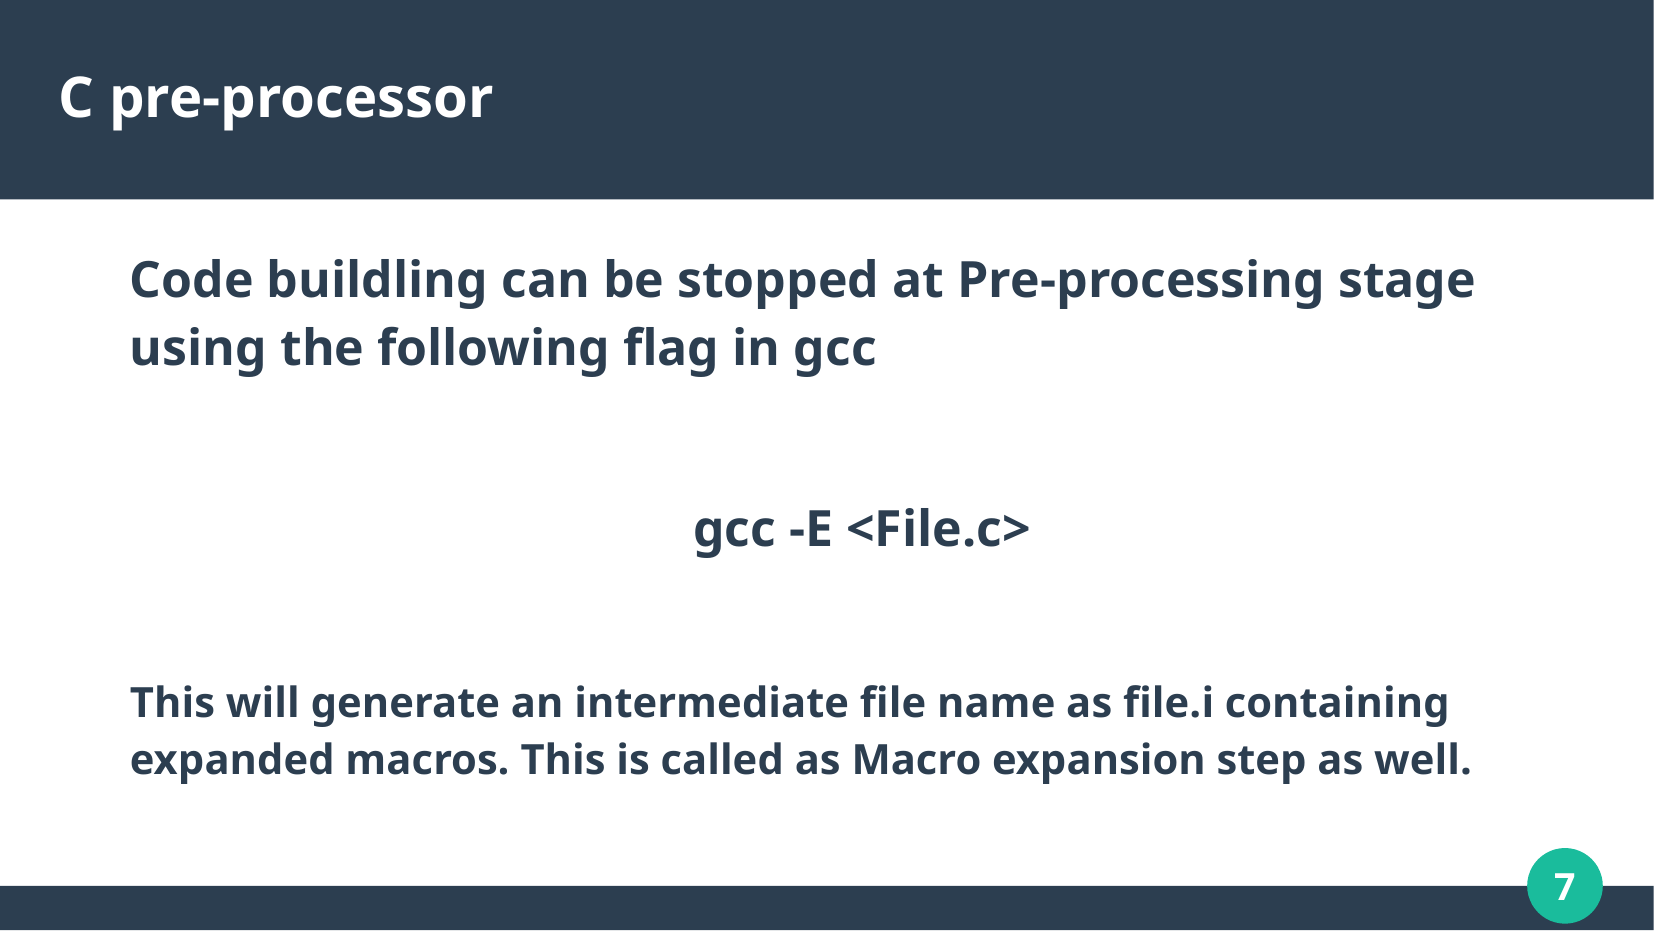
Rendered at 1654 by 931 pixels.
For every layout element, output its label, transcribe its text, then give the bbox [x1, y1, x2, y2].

list Code buildling can be stopped at Pre-processing stage using the following flag in gcc gcc -E <File.c> This will generate an intermediate file name as file.i containing expanded macros. This is called as Macro expansion step as well. [59, 243, 1595, 864]
title C pre-processor [59, 37, 1595, 156]
